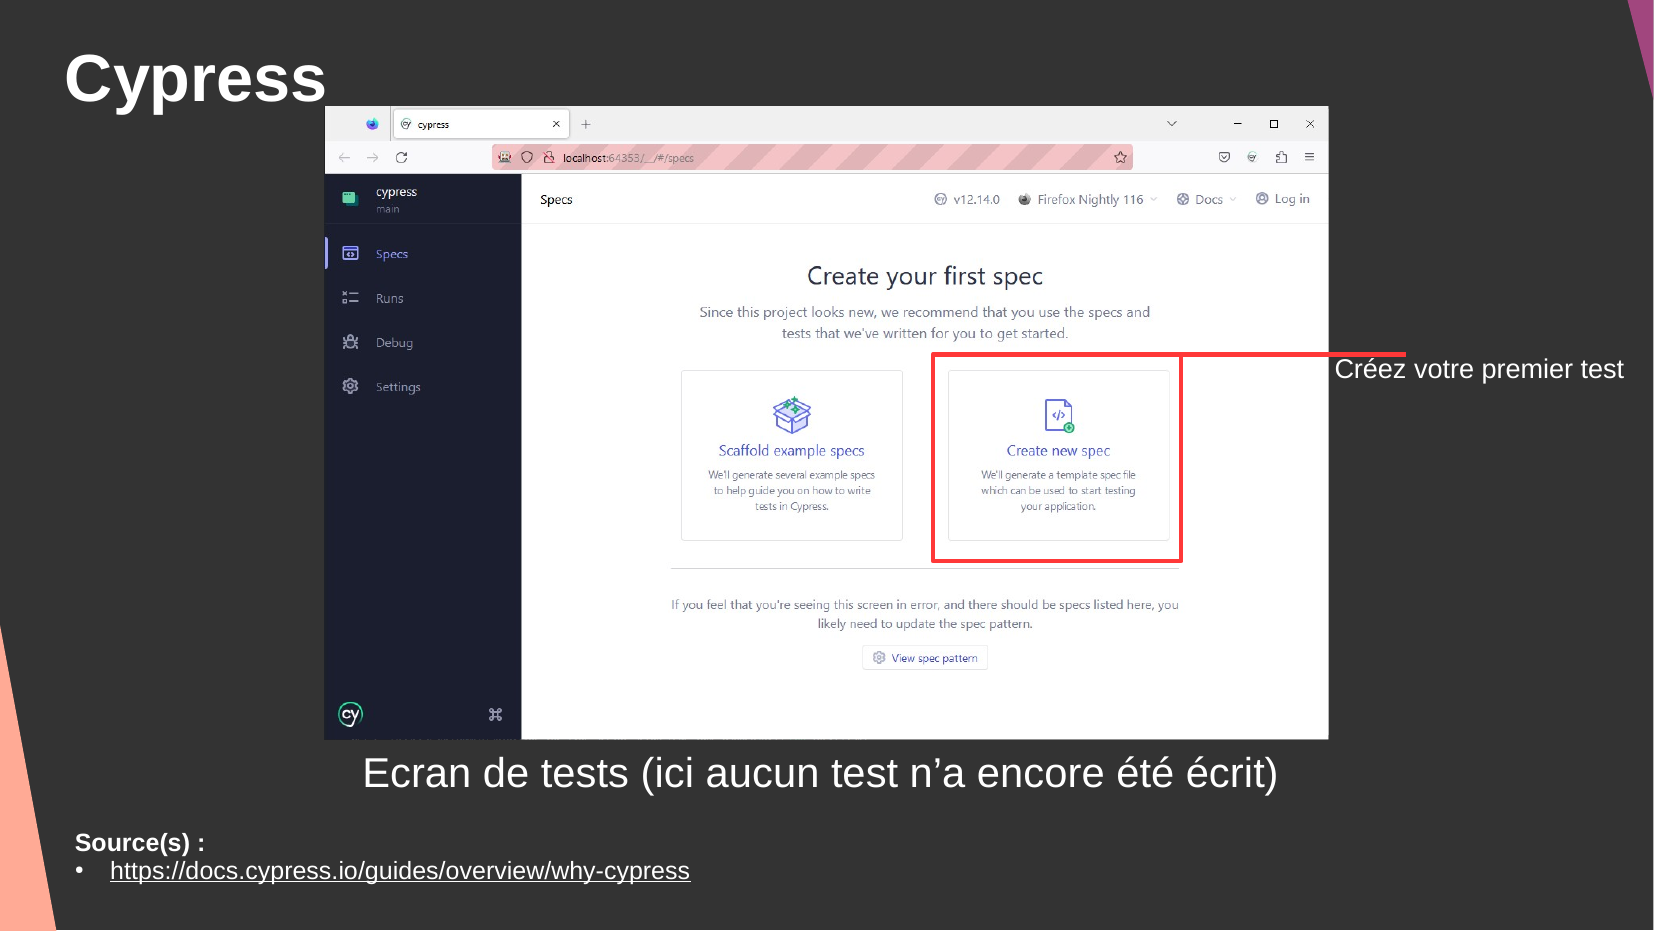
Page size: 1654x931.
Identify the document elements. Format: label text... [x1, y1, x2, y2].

text_box Source(s) : https://docs.cypress.io/guides/overview/why-cypress [60, 821, 1546, 906]
text_box [1627, 0, 1654, 103]
title Cypress [64, 40, 1635, 116]
picture [324, 106, 1329, 740]
list Ecran de tests (ici aucun test n’a encore été écrit) [330, 750, 1312, 810]
picture [935, 357, 1179, 559]
text_box [0, 625, 57, 931]
list Créez votre premier test [1334, 354, 1630, 414]
